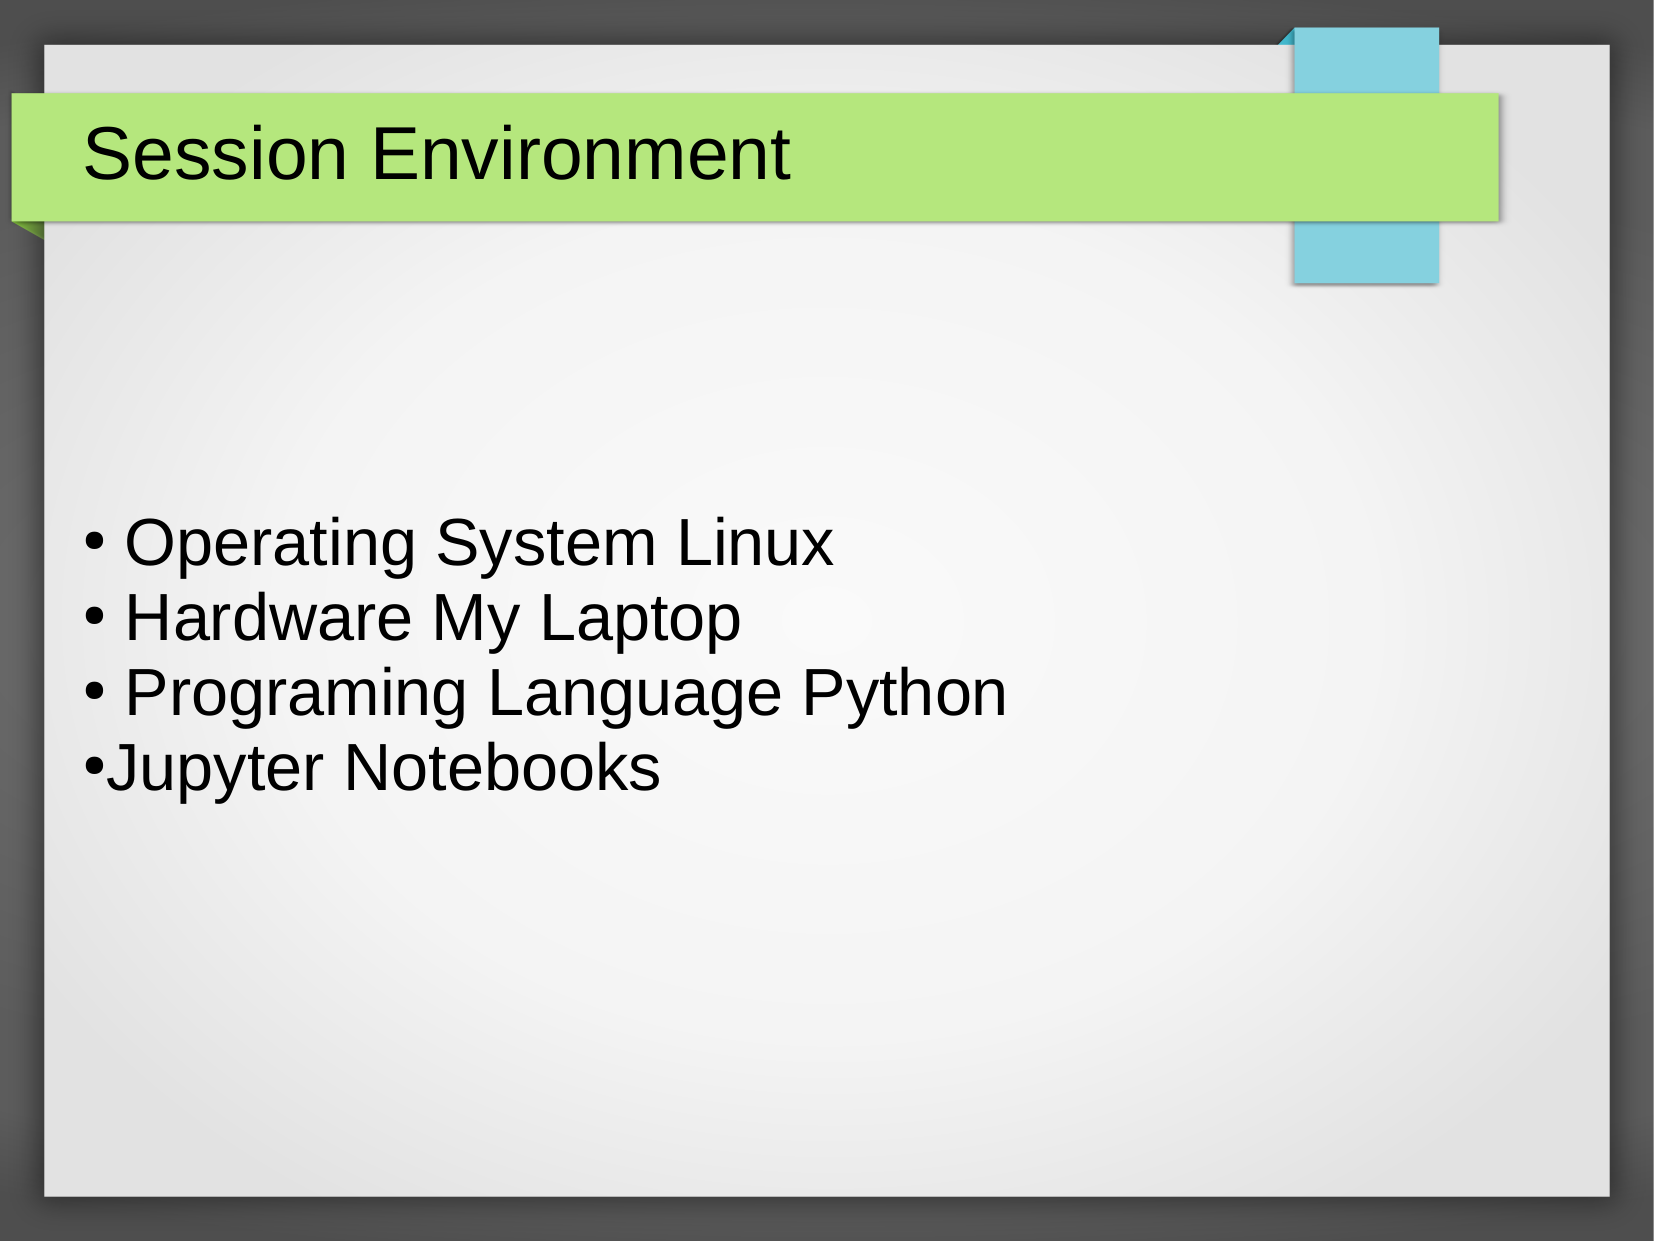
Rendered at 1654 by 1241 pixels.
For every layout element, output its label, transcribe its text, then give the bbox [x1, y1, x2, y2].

subtitle Operating System Linux Hardware My Laptop Programing Language Python Jupyter Notebooks [82, 94, 1571, 1216]
picture [0, 0, 1654, 1241]
